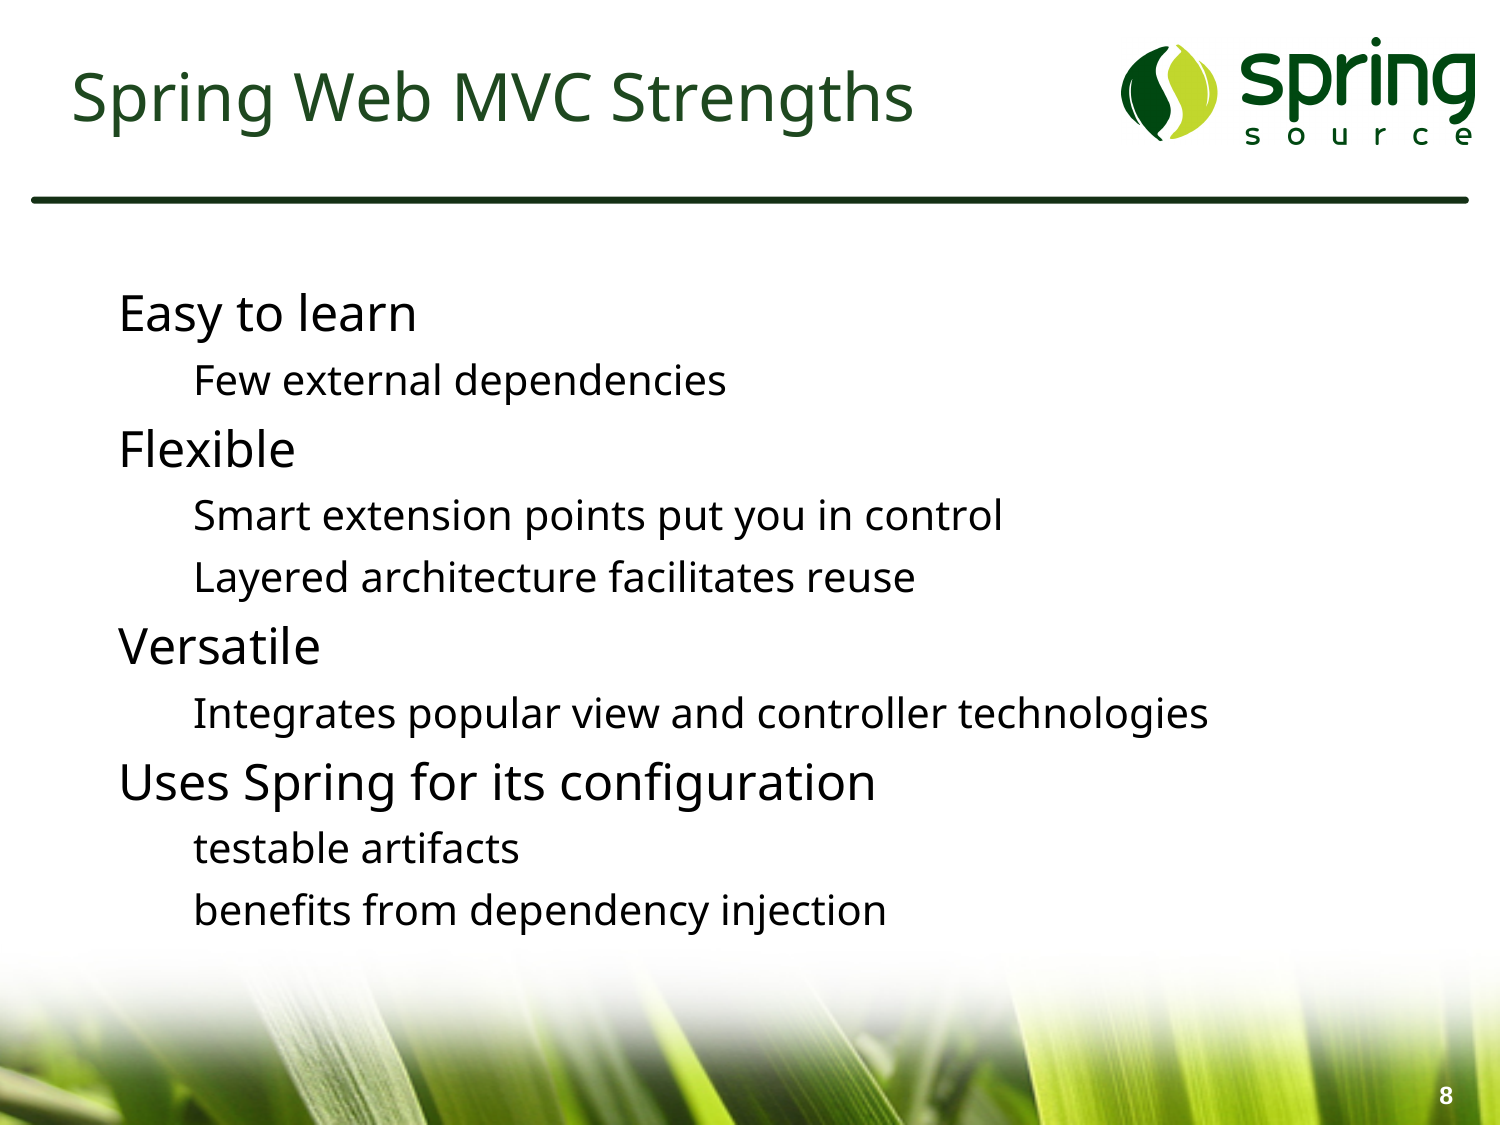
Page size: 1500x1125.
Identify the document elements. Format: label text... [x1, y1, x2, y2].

list Easy to learn Few external dependencies Flexible Smart extension points put you in control Layered architecture facilitates reuse Versatile Integrates popular view and controller technologies Uses Spring for its configuration testable artifacts benefits from dependency injection [103, 275, 1394, 938]
picture [0, 944, 1500, 1125]
title Spring Web MVC Strengths [56, 42, 1089, 206]
picture [1121, 37, 1475, 145]
